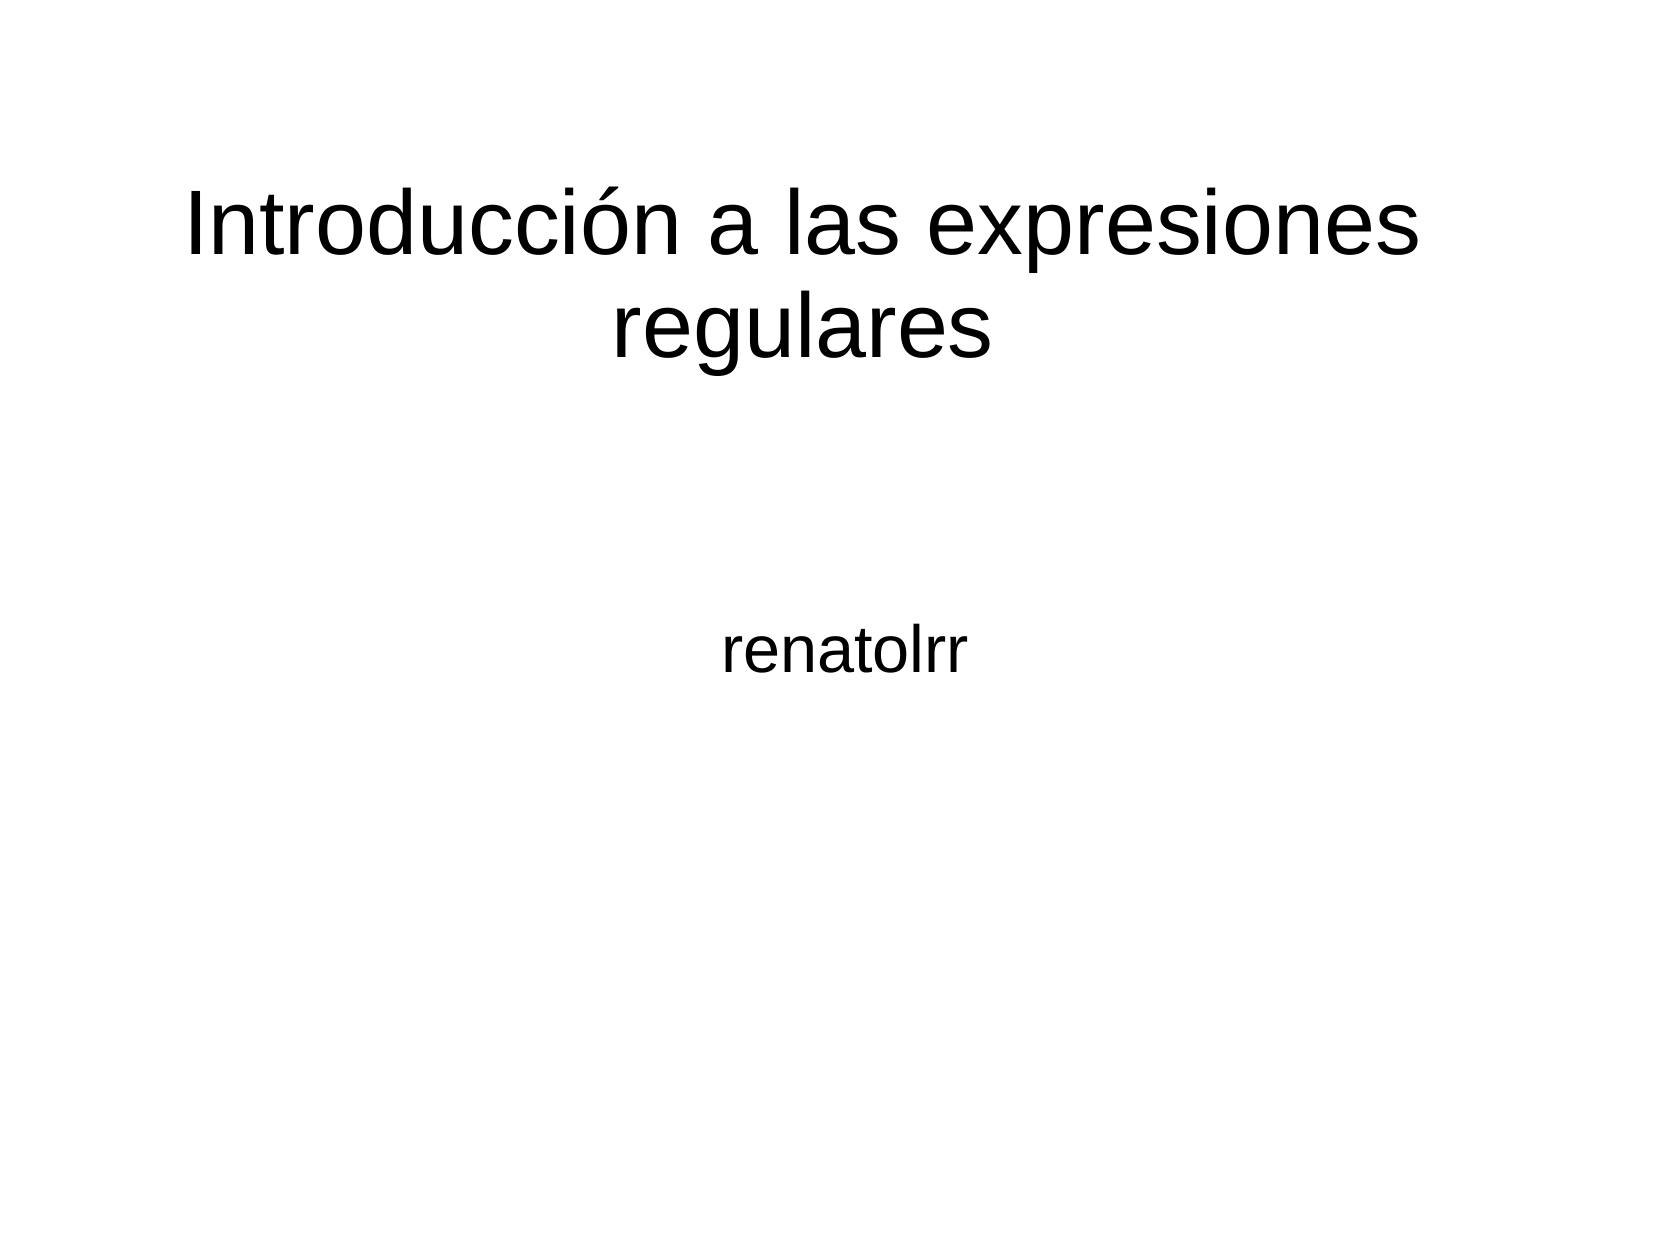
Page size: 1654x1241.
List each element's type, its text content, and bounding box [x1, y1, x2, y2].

title Introducción a las expresiones regulares [59, 170, 1548, 378]
subtitle renatolrr [82, 290, 1571, 1010]
